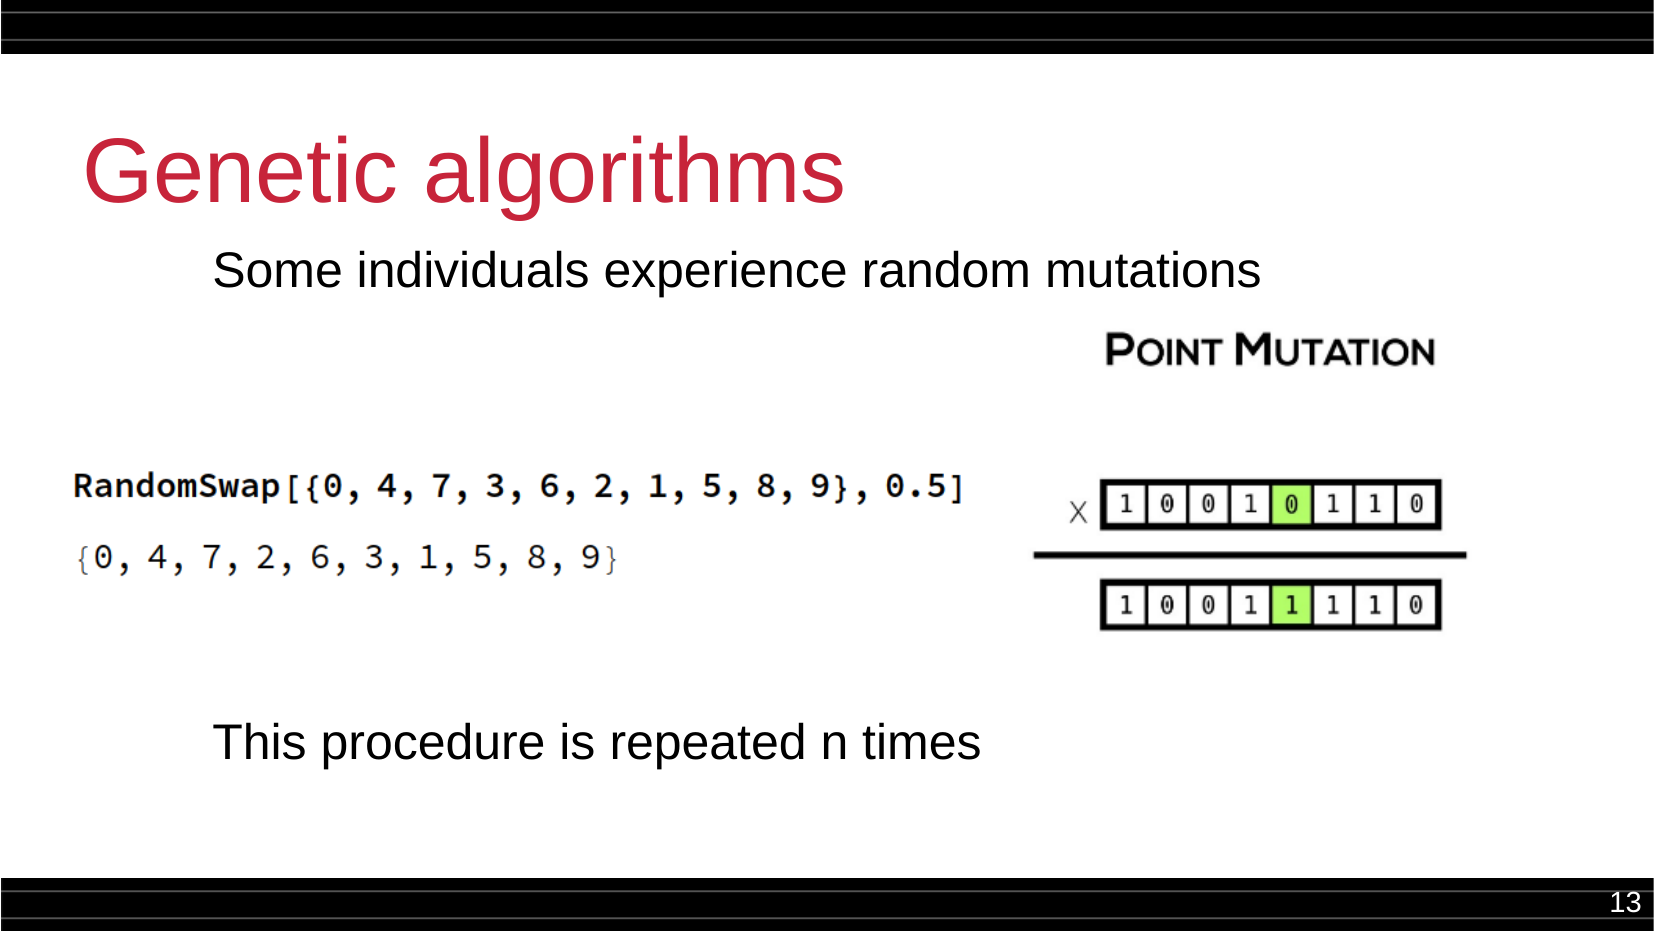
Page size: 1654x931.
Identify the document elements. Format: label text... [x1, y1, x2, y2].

picture [1, 0, 1654, 54]
picture [1, 878, 1654, 931]
list Some individuals experience random mutations [141, 242, 1359, 432]
list This procedure is repeated n times [141, 714, 1359, 904]
picture [1014, 318, 1501, 663]
picture [57, 448, 993, 602]
title Genetic algorithms [82, 92, 1571, 249]
